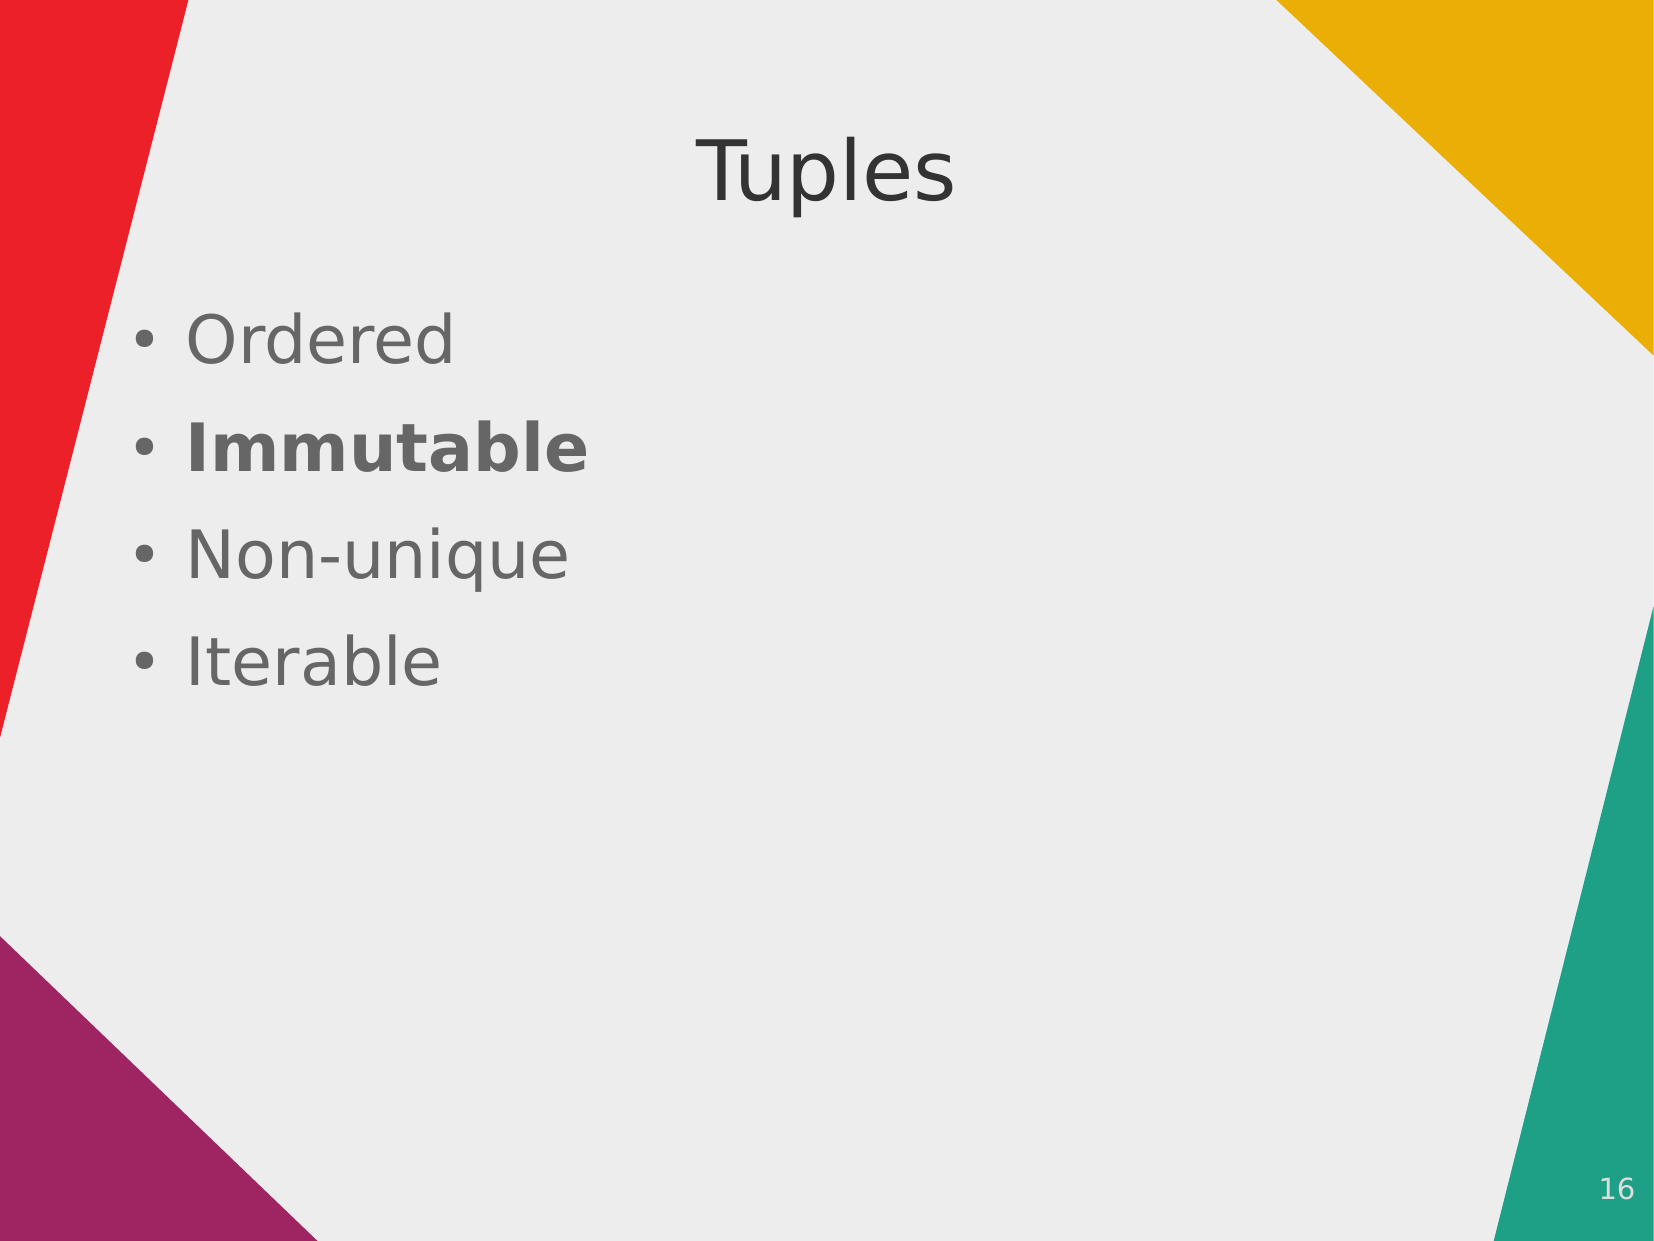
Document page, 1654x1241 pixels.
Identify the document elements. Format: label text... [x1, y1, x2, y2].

title Tuples [114, 73, 1539, 271]
list Ordered Immutable Non-unique Iterable [114, 302, 1539, 1033]
